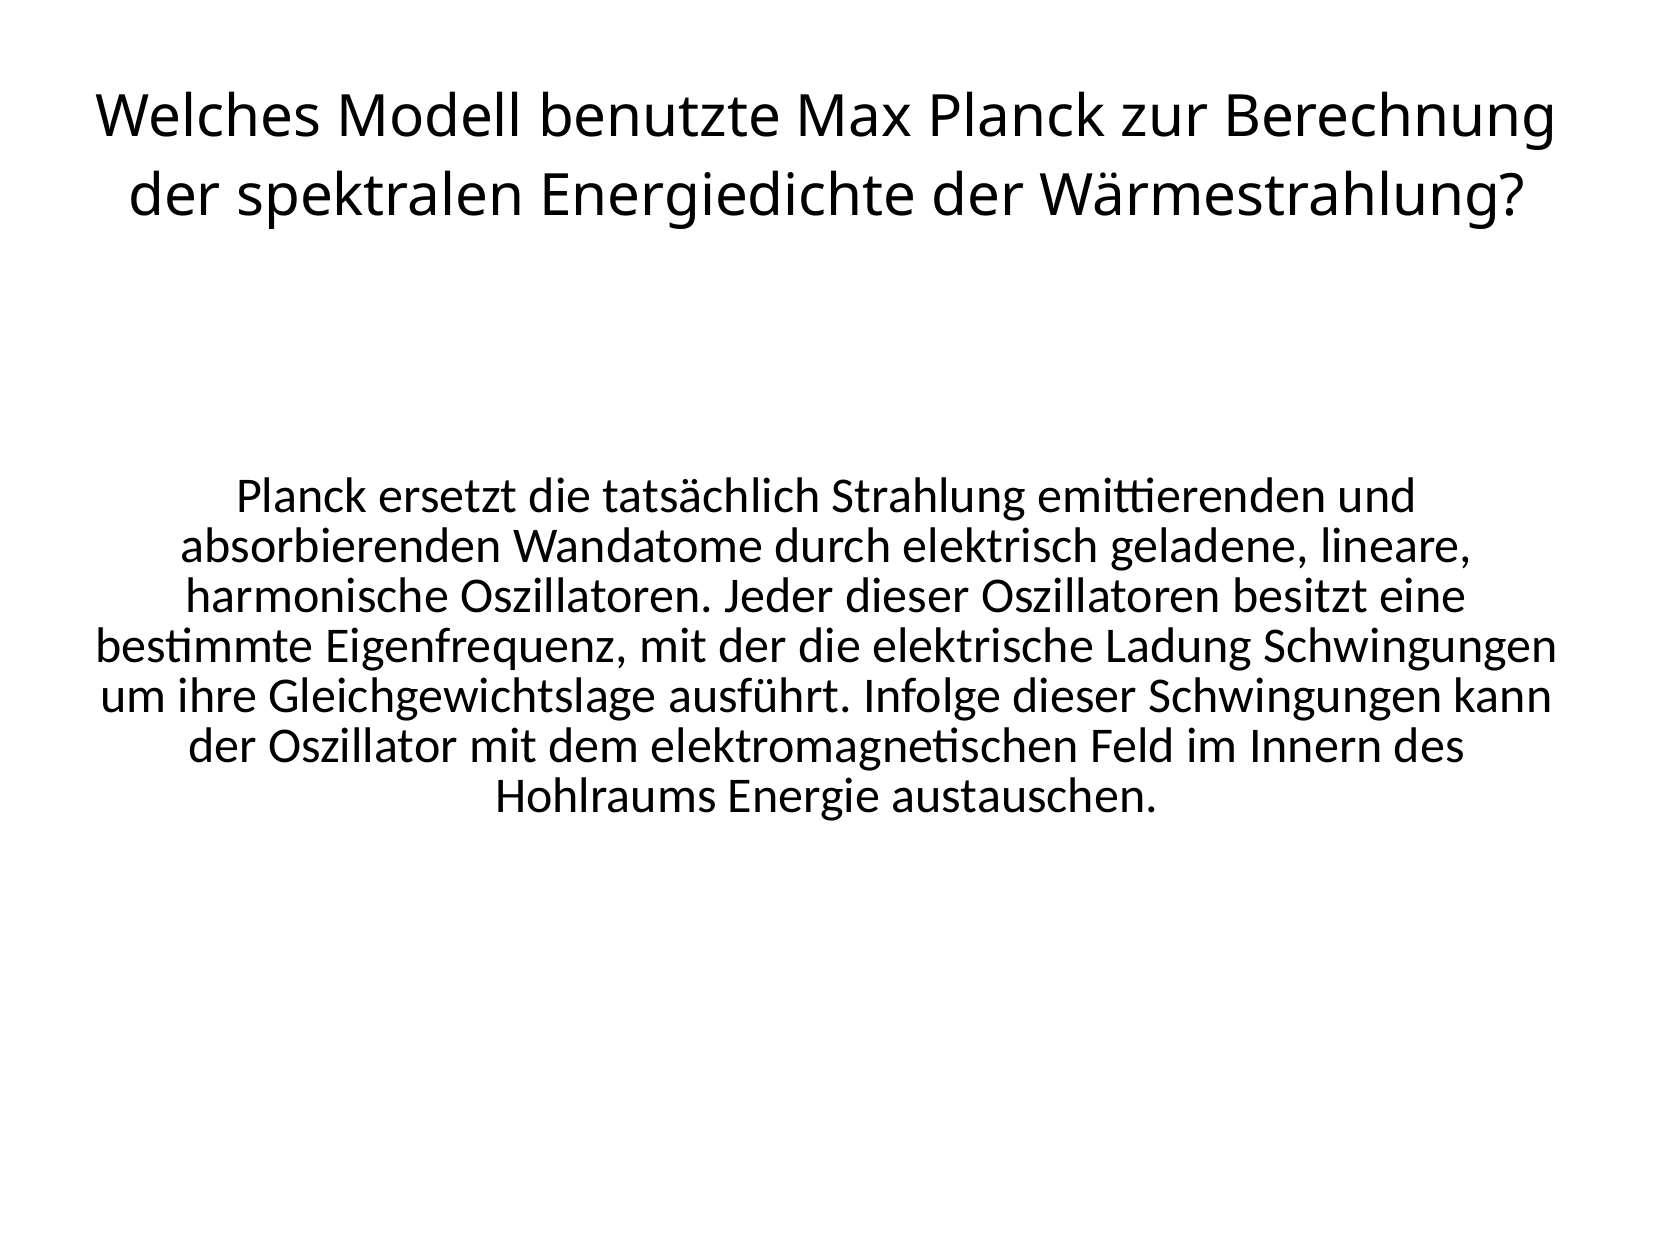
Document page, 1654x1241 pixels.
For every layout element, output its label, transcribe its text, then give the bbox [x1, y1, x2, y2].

subtitle Planck ersetzt die tatsächlich Strahlung emittierenden und absorbierenden Wandatome durch elektrisch geladene, lineare, harmonische Oszillatoren. Jeder dieser Oszillatoren besitzt eine bestimmte Eigenfrequenz, mit der die elektrische Ladung Schwingungen um ihre Gleichgewichtslage ausführt. Infolge dieser Schwingungen kann der Oszillator mit dem elektromagnetischen Feld im Innern des Hohlraums Energie austauschen. [82, 290, 1571, 1010]
title Welches Modell benutzte Max Planck zur Berechnung der spektralen Energiedichte der Wärmestrahlung? [82, 49, 1571, 257]
